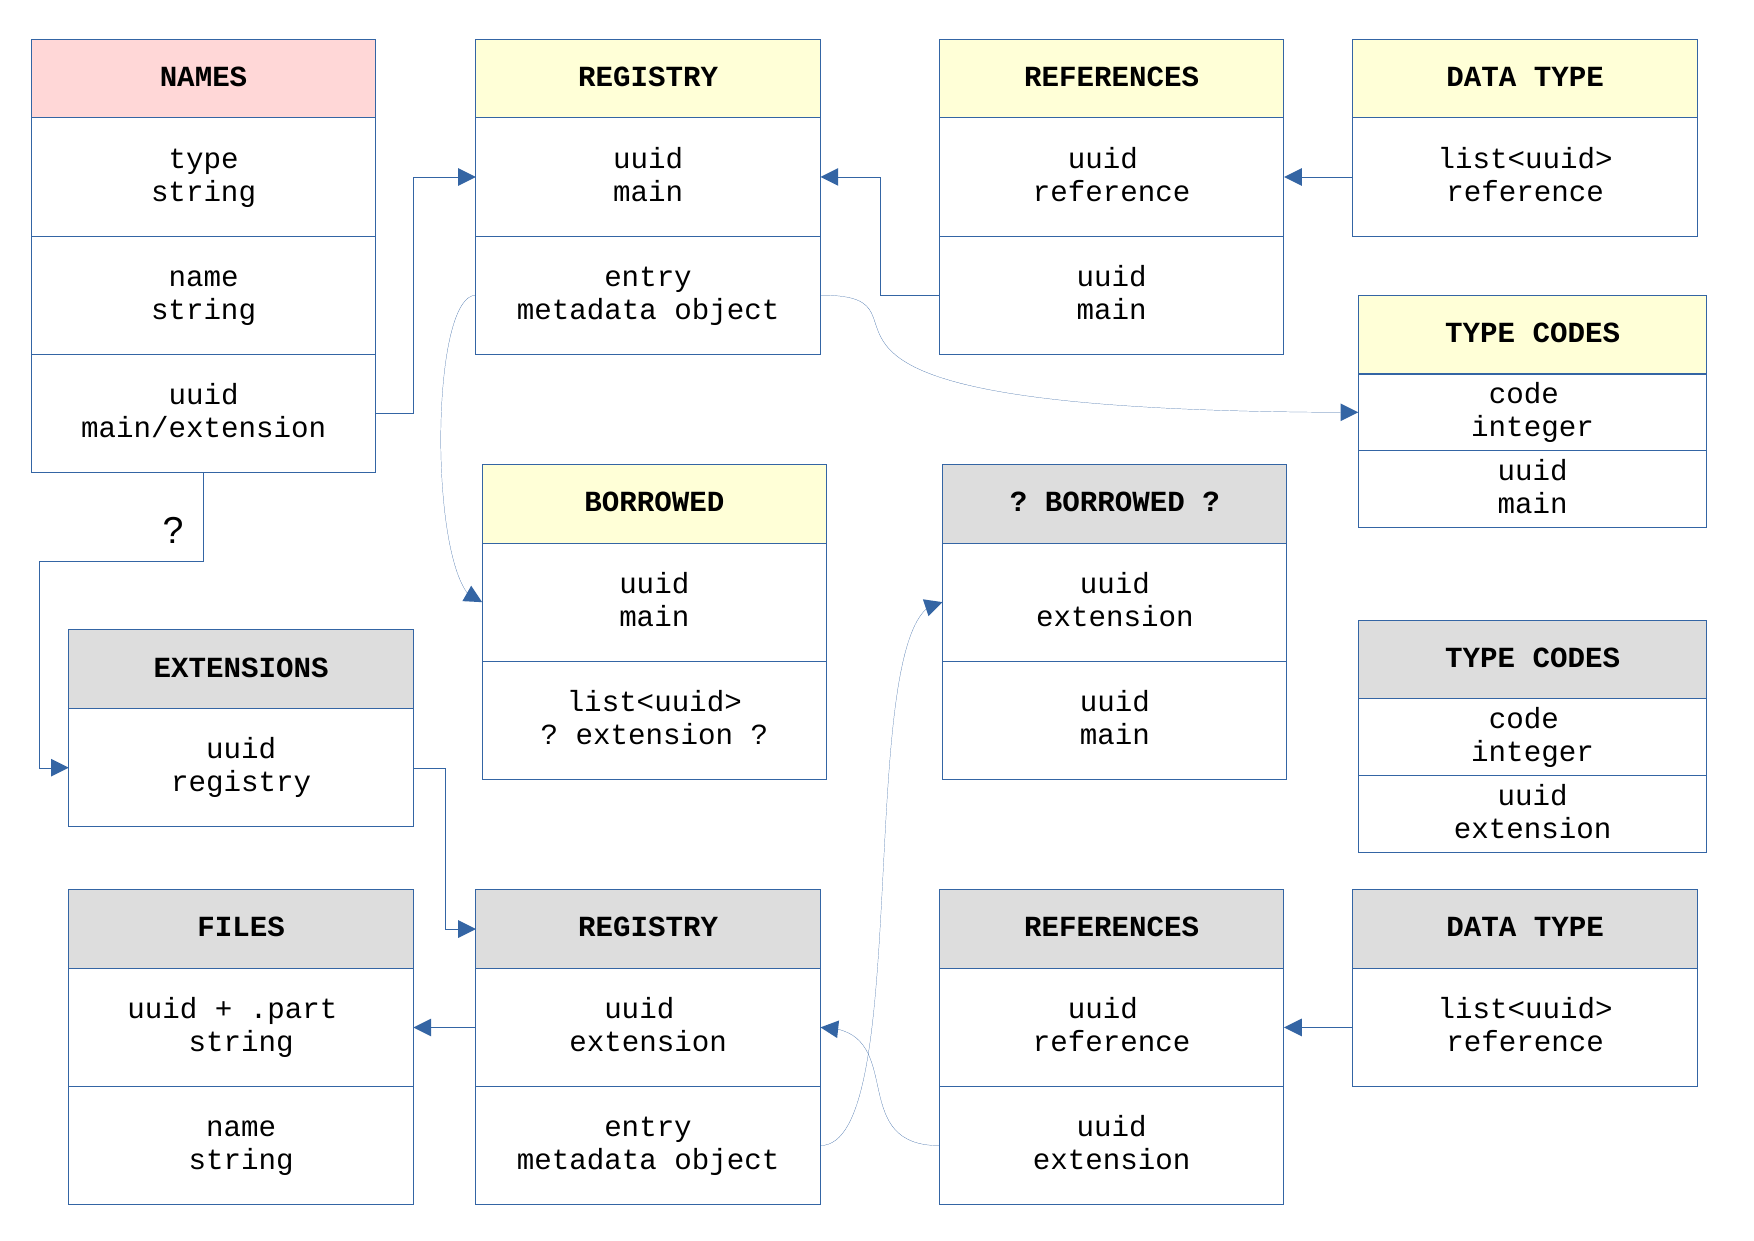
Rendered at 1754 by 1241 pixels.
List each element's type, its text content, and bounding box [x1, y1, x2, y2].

text_box uuid + .part string [68, 968, 414, 1086]
text_box TYPE CODES [1358, 620, 1707, 698]
text_box list<uuid> reference [1352, 117, 1698, 237]
text_box EXTENSIONS [68, 629, 414, 708]
text_box uuid extension [942, 543, 1287, 661]
text_box uuid extension [1358, 775, 1707, 853]
text_box code integer [1358, 698, 1707, 775]
text_box FILES [68, 889, 414, 968]
text_box list<uuid> reference [1352, 968, 1698, 1087]
text_box name string [31, 236, 376, 354]
text_box TYPE CODES [1358, 295, 1707, 373]
text_box entry metadata object [475, 236, 821, 355]
text_box uuid reference [939, 117, 1284, 236]
text_box REGISTRY [475, 39, 821, 117]
text_box type string [31, 117, 376, 236]
text_box ? BORROWED ? [942, 464, 1287, 543]
text_box REFERENCES [939, 39, 1284, 117]
text_box uuid registry [68, 708, 414, 827]
text_box NAMES [31, 39, 376, 117]
text_box uuid main [939, 236, 1284, 355]
text_box list<uuid> ? extension ? [482, 661, 827, 780]
text_box REGISTRY [475, 889, 821, 968]
text_box BORROWED [482, 464, 827, 543]
text_box uuid extension [475, 968, 821, 1086]
text_box entry metadata object [475, 1086, 821, 1205]
text_box ? [147, 501, 199, 559]
text_box uuid main [482, 543, 827, 661]
text_box uuid reference [939, 968, 1284, 1086]
text_box DATA TYPE [1352, 39, 1698, 117]
text_box uuid main [1358, 450, 1707, 528]
text_box DATA TYPE [1352, 889, 1698, 968]
text_box uuid main [475, 117, 821, 236]
text_box code integer [1358, 373, 1707, 450]
text_box name string [68, 1086, 414, 1205]
text_box uuid extension [939, 1086, 1284, 1205]
text_box REFERENCES [939, 889, 1284, 968]
text_box uuid main [942, 661, 1287, 780]
text_box uuid main/extension [31, 354, 376, 473]
